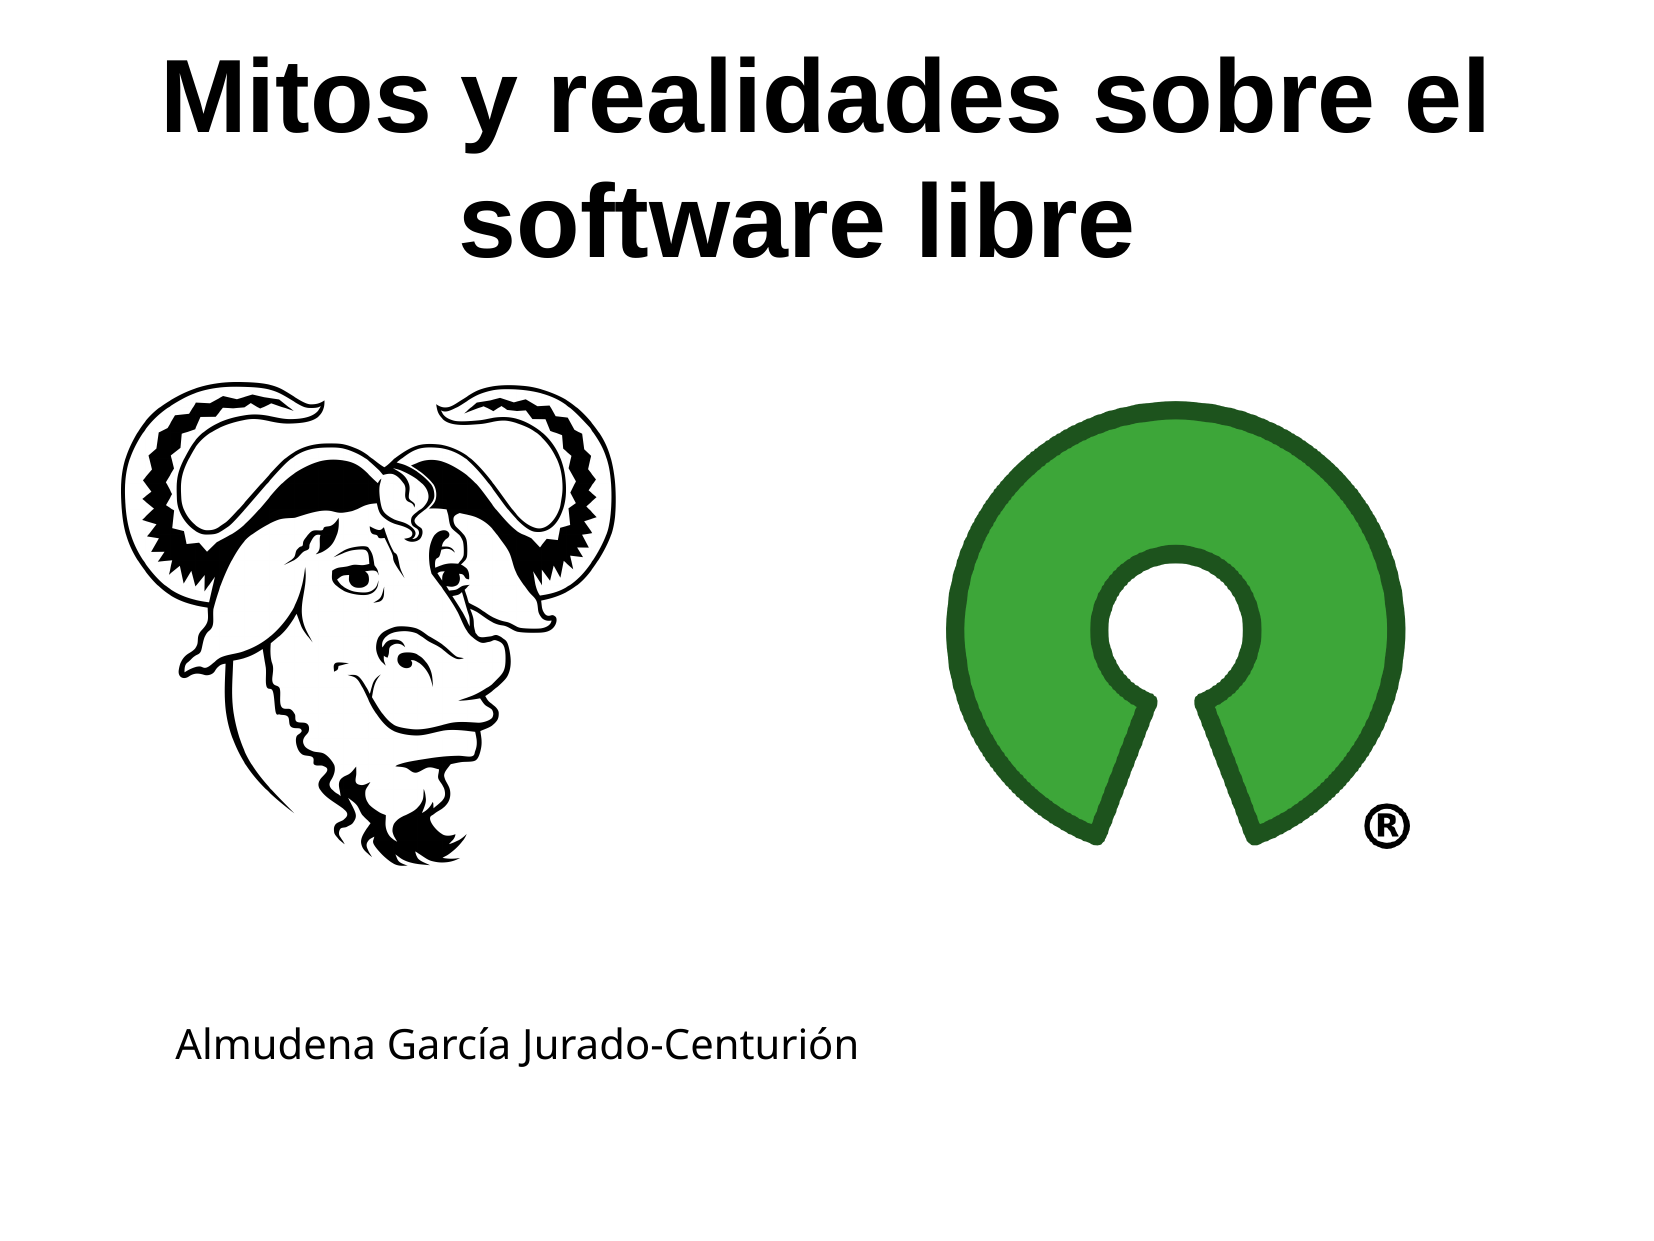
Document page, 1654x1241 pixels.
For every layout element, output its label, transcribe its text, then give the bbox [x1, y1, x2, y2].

text_box Mitos y realidades sobre el software libre [82, 0, 1571, 336]
picture [930, 385, 1425, 864]
text_box Almudena García Jurado-Centurión [160, 1002, 946, 1100]
picture [121, 382, 616, 866]
